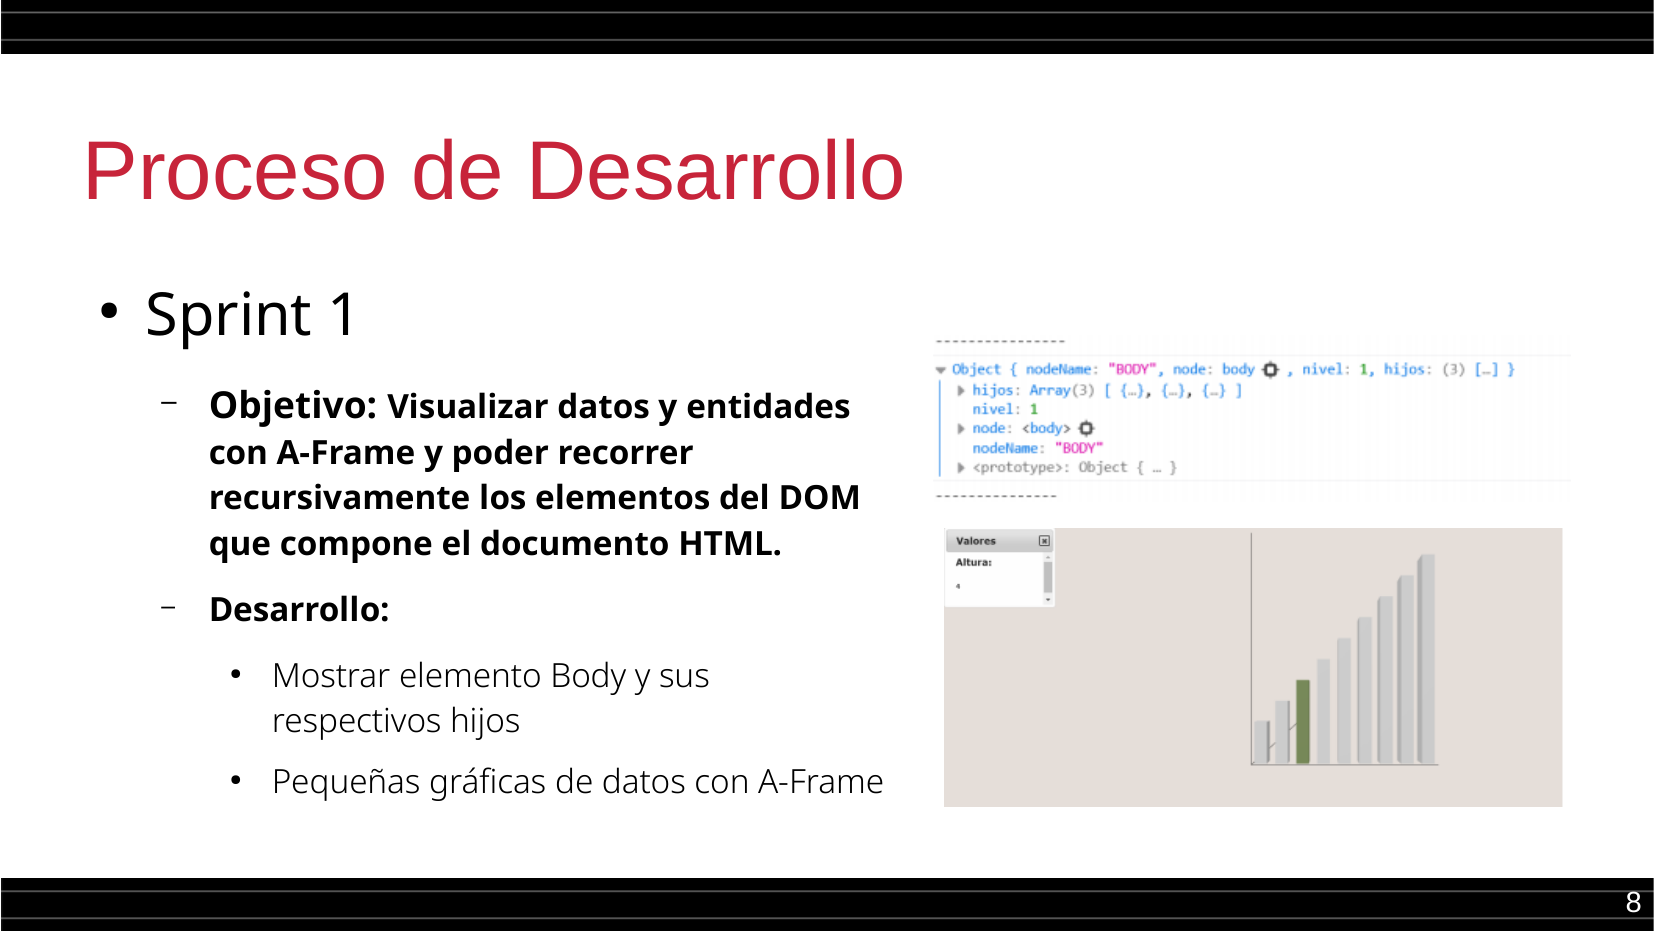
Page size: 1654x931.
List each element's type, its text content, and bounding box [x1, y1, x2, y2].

picture [1, 0, 1654, 54]
picture [933, 333, 1571, 502]
picture [944, 528, 1565, 807]
title Proceso de Desarrollo [82, 92, 1571, 249]
picture [1, 878, 1654, 931]
list Sprint 1 Objetivo: Visualizar datos y entidades con A-Frame y poder recorrer recursivamente los elementos del DOM que compone el documento HTML. Desarrollo: Mostrar elemento Body y sus respectivos hijos Pequeñas gráficas de datos con A-Frame [82, 271, 886, 857]
